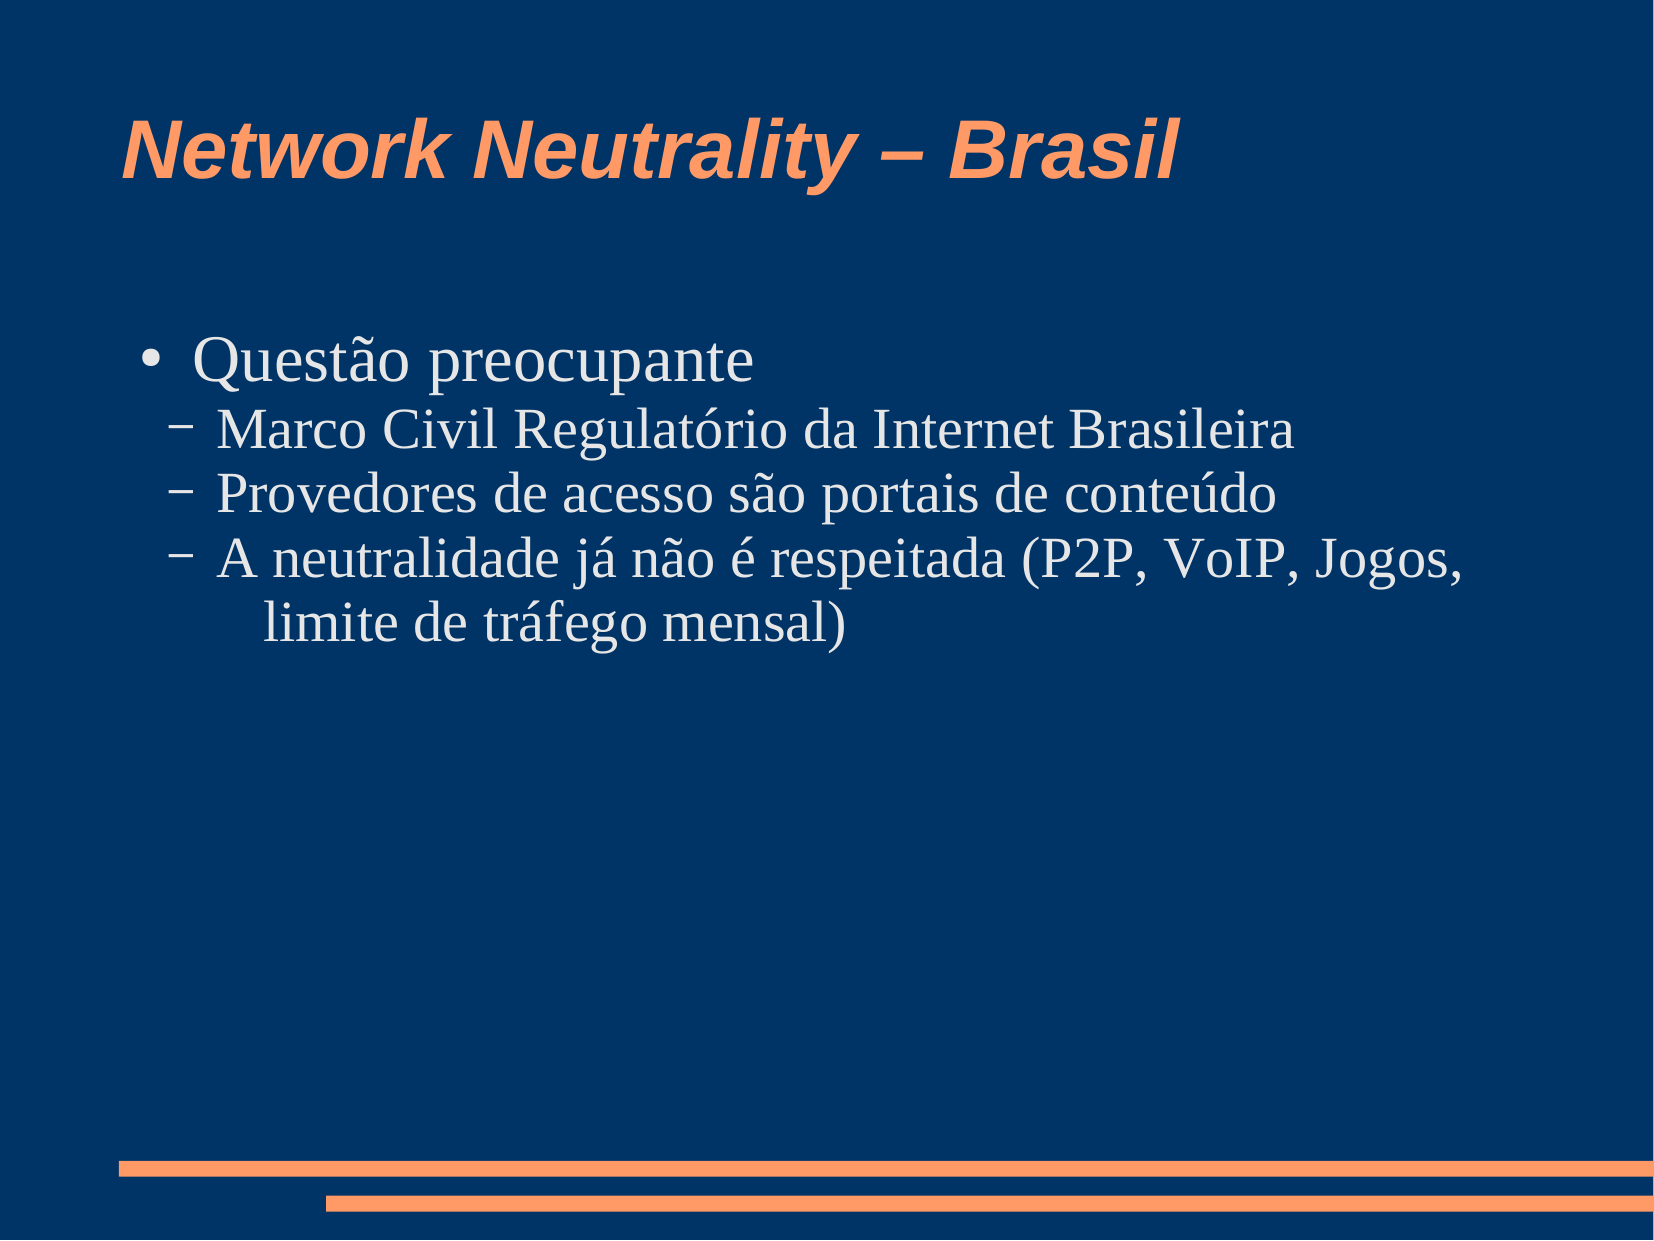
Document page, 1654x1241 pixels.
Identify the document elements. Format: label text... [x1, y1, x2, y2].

title Network Neutrality – Brasil [121, 53, 1534, 246]
list Questão preocupante Marco Civil Regulatório da Internet Brasileira Provedores de acesso são portais de conteúdo A neutralidade já não é respeitada (P2P, VoIP, Jogos, limite de tráfego mensal) [121, 322, 1561, 1118]
